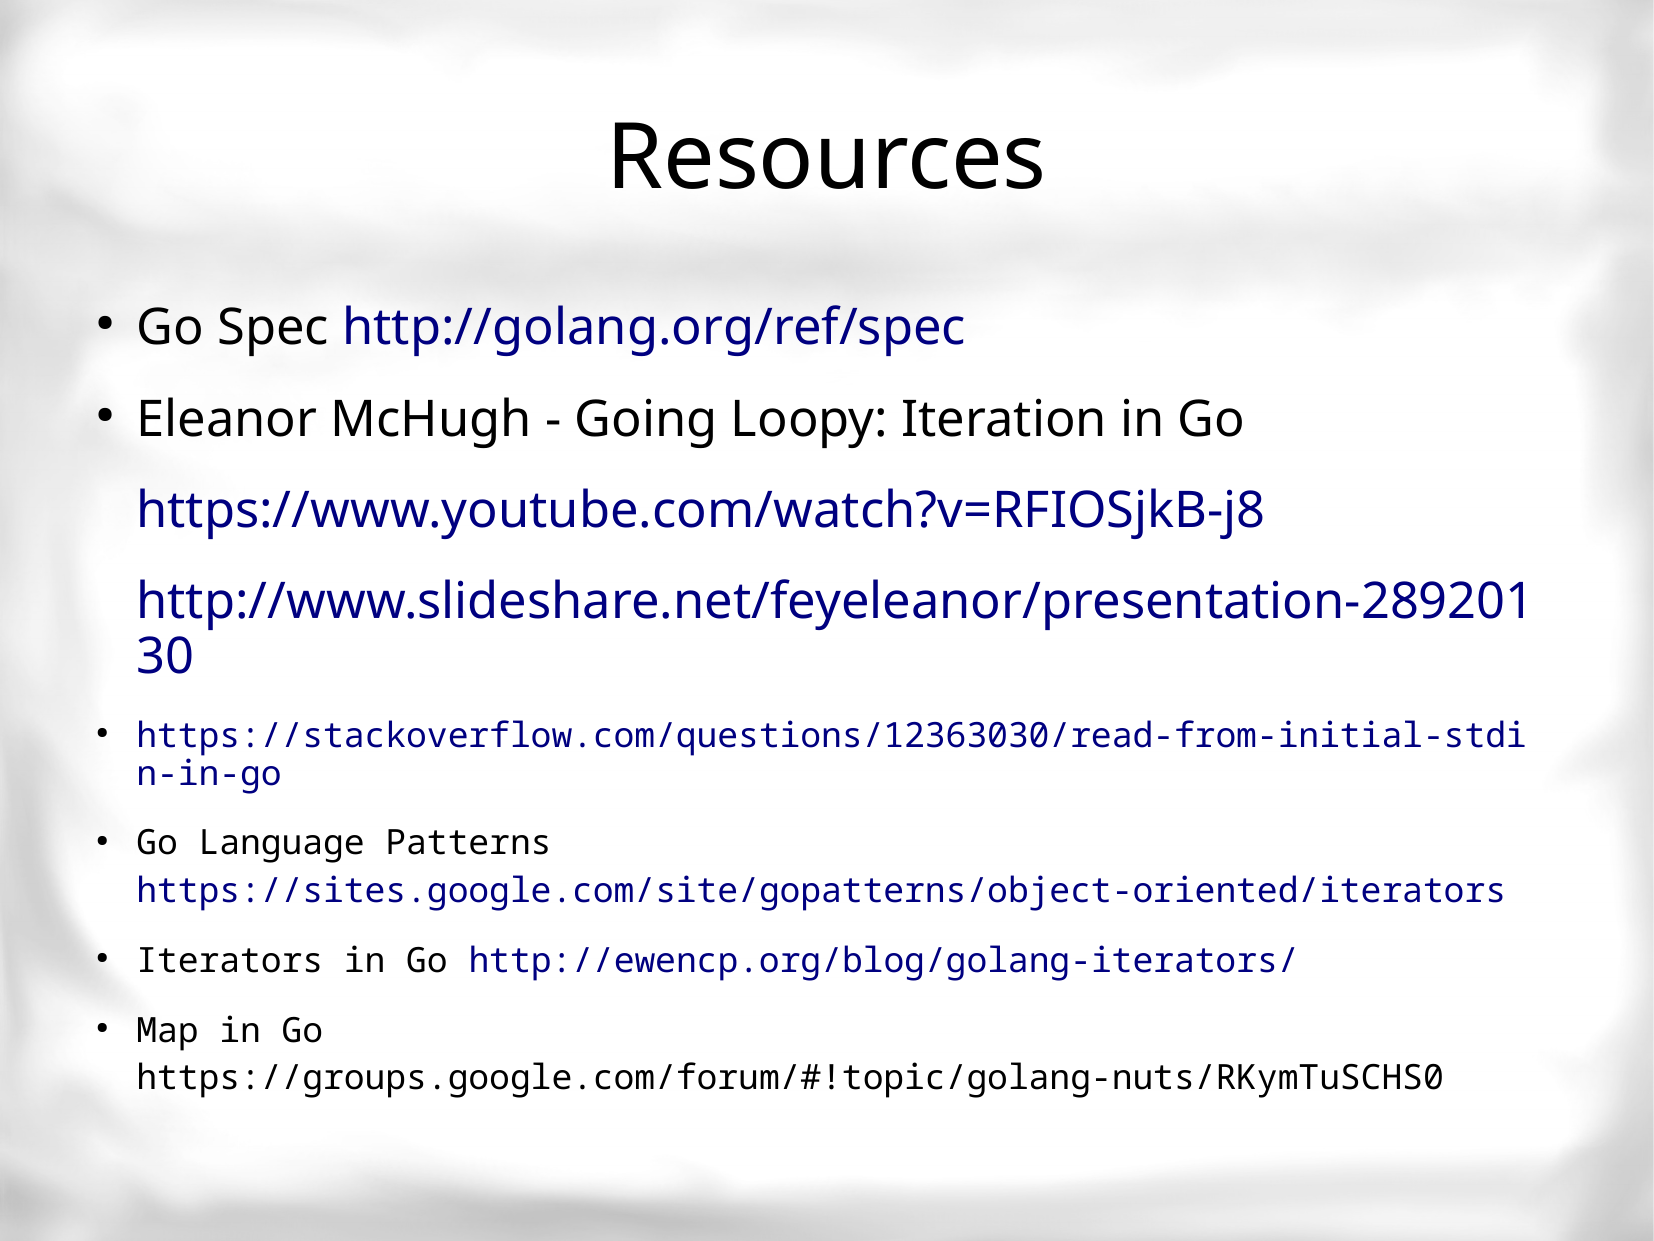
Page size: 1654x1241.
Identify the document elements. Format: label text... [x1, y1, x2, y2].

title Resources [82, 49, 1571, 257]
list Go Spec http://golang.org/ref/spec Eleanor McHugh - Going Loopy: Iteration in Go https://www.youtube.com/watch?v=RFIOSjkB-j8 http://www.slideshare.net/feyeleanor/presentation-28920130 https://stackoverflow.com/questions/12363030/read-from-initial-stdin-in-go Go Language Patterns https://sites.google.com/site/gopatterns/object-oriented/iterators Iterators in Go http://ewencp.org/blog/golang-iterators/ Map in Go https://groups.google.com/forum/#!topic/golang-nuts/RKymTuSCHS0 [82, 290, 1538, 1010]
picture [0, 0, 1654, 1241]
